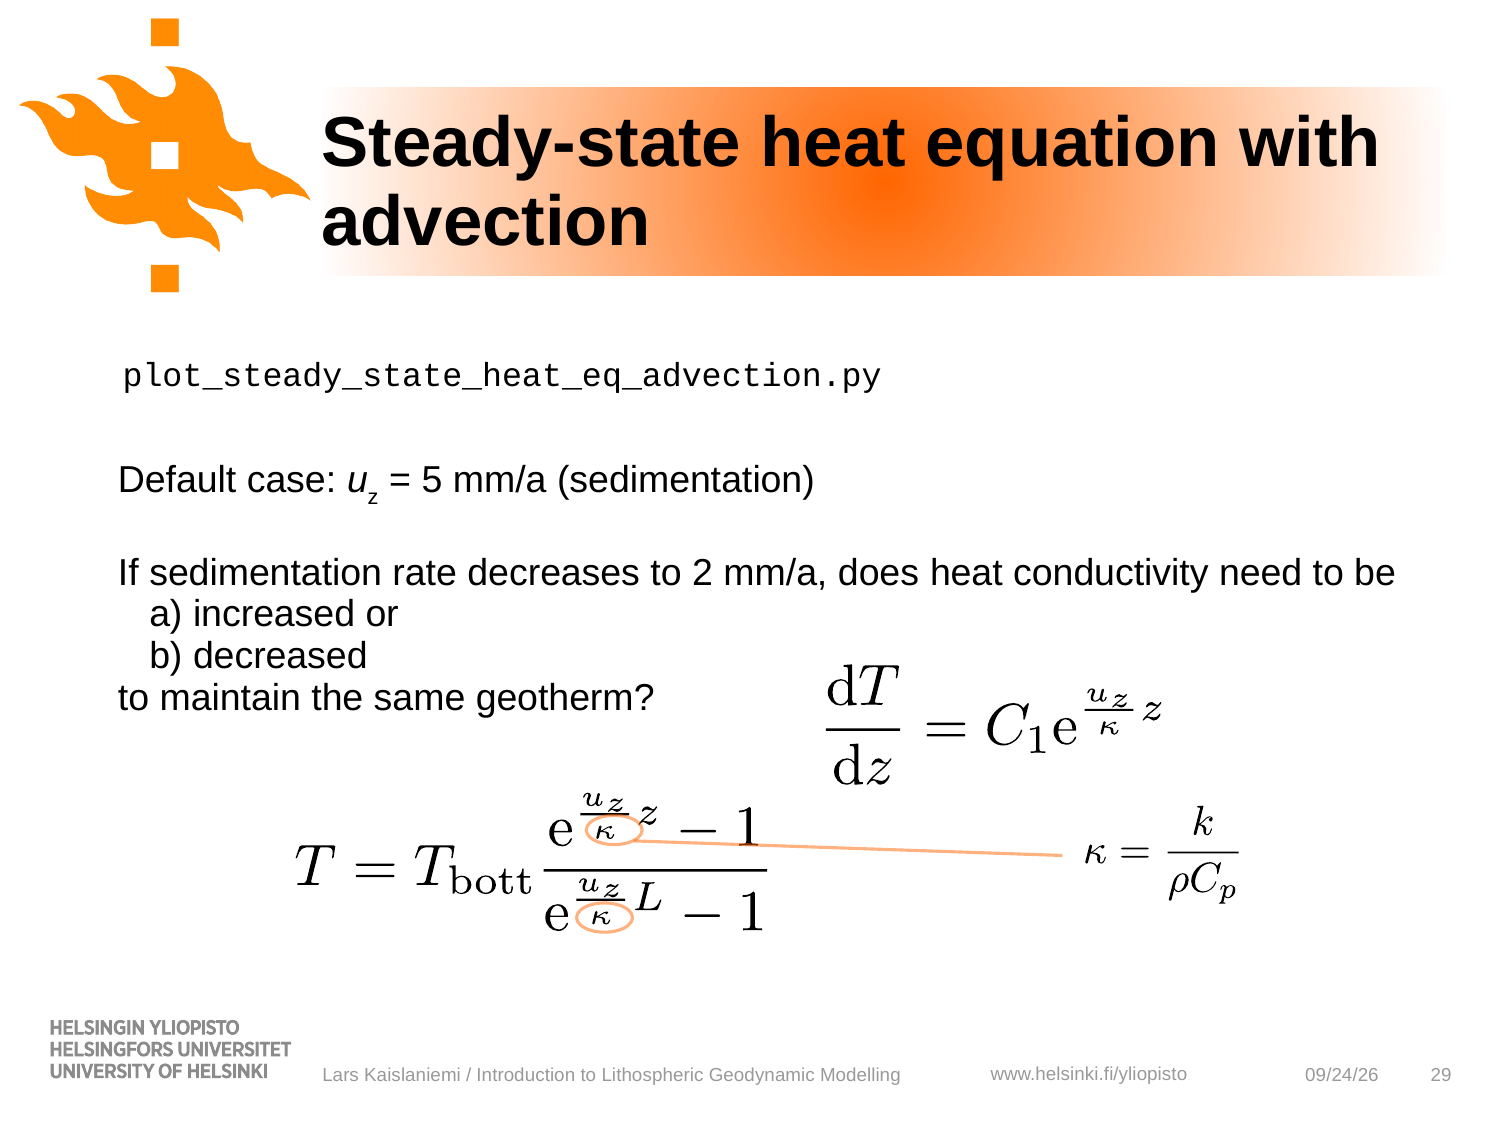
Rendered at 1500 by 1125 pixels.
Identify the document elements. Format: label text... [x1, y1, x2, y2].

text_box [825, 664, 1165, 785]
text_box plot_steady_state_heat_eq_advection.py [108, 350, 1052, 442]
text_box [294, 792, 768, 936]
title Steady-state heat equation with advection [321, 87, 1447, 276]
picture [0, 0, 337, 318]
text_box [1083, 805, 1239, 904]
picture [32, 1001, 309, 1096]
text_box [589, 817, 640, 843]
text_box Default case: uz = 5 mm/a (sedimentation) If sedimentation rate decreases to 2 mm/a, does heat conductivity need to be a) increased or b) decreased to maintain the same geotherm? [103, 450, 1422, 727]
